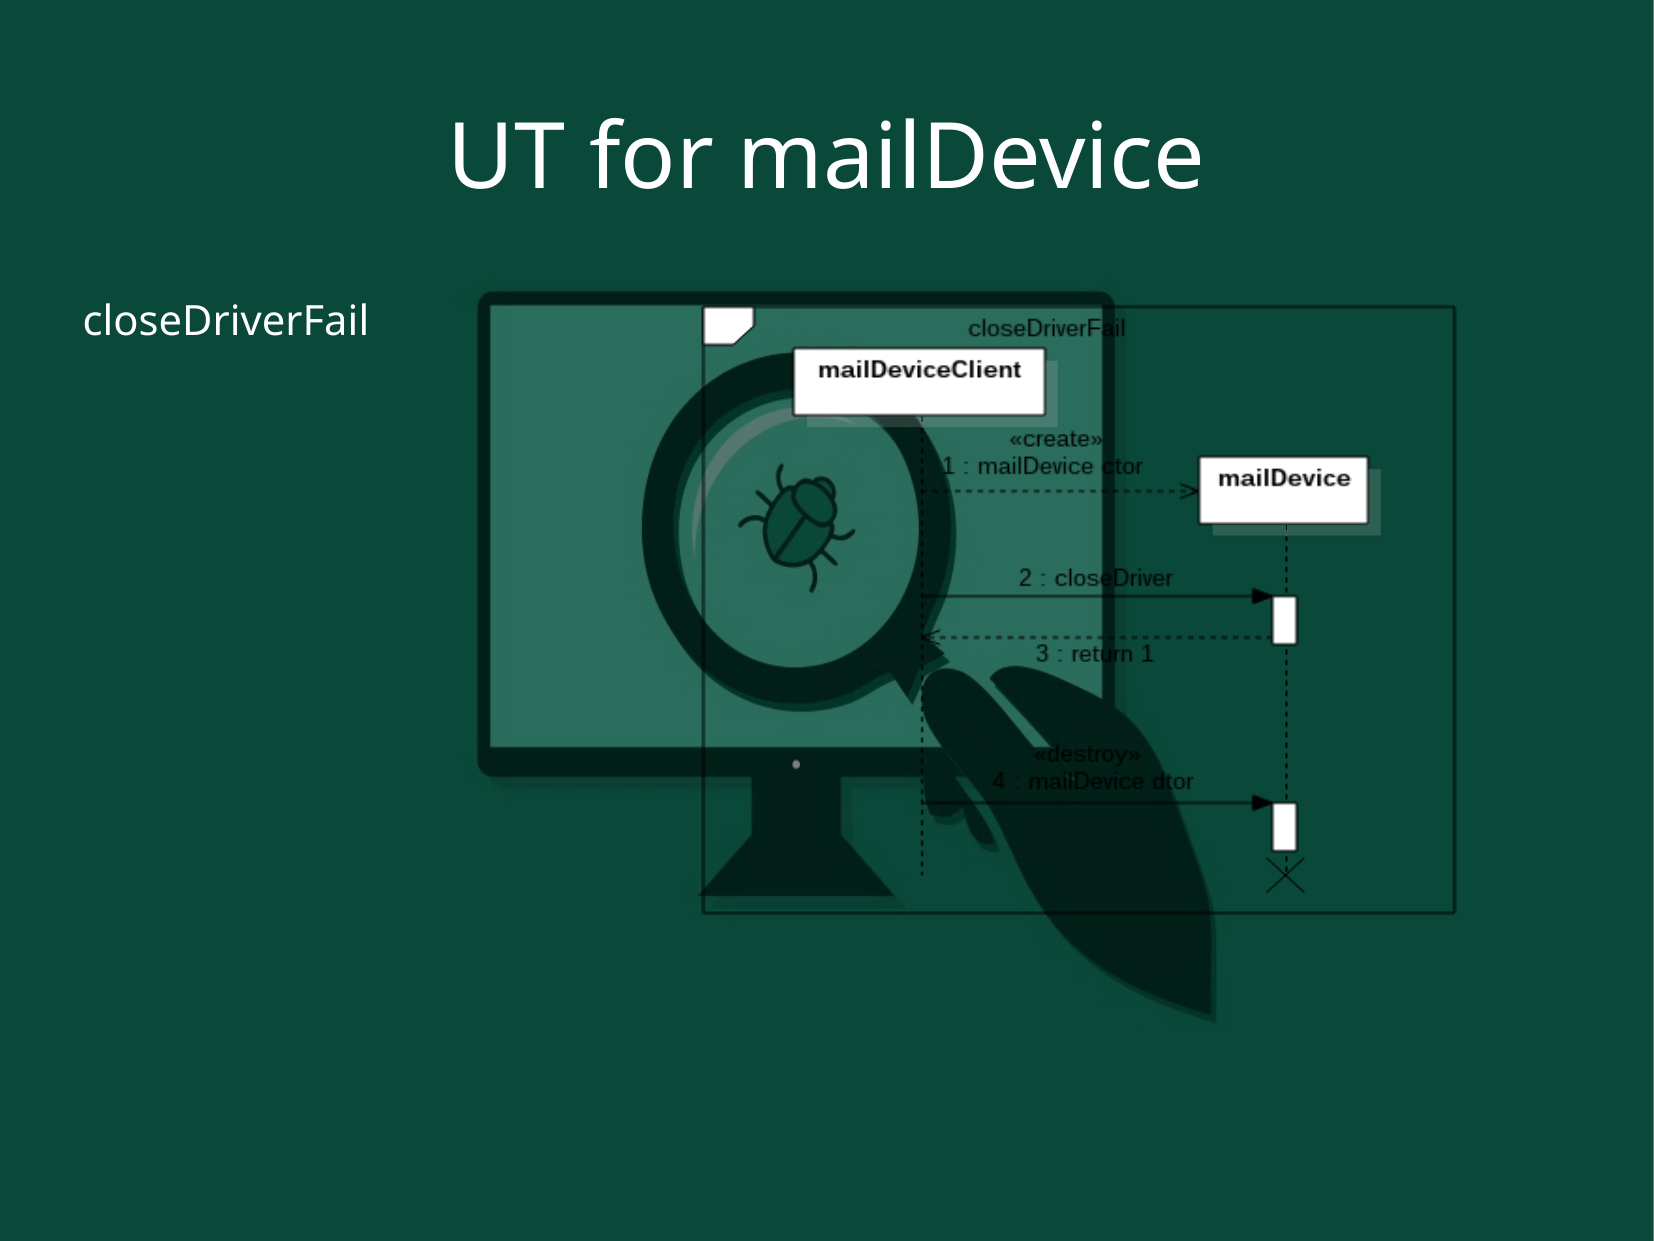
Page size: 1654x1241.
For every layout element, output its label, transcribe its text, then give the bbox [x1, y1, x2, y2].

list closeDriverFail [82, 290, 685, 1010]
title UT for mailDevice [82, 49, 1571, 257]
picture [0, 0, 1654, 1241]
